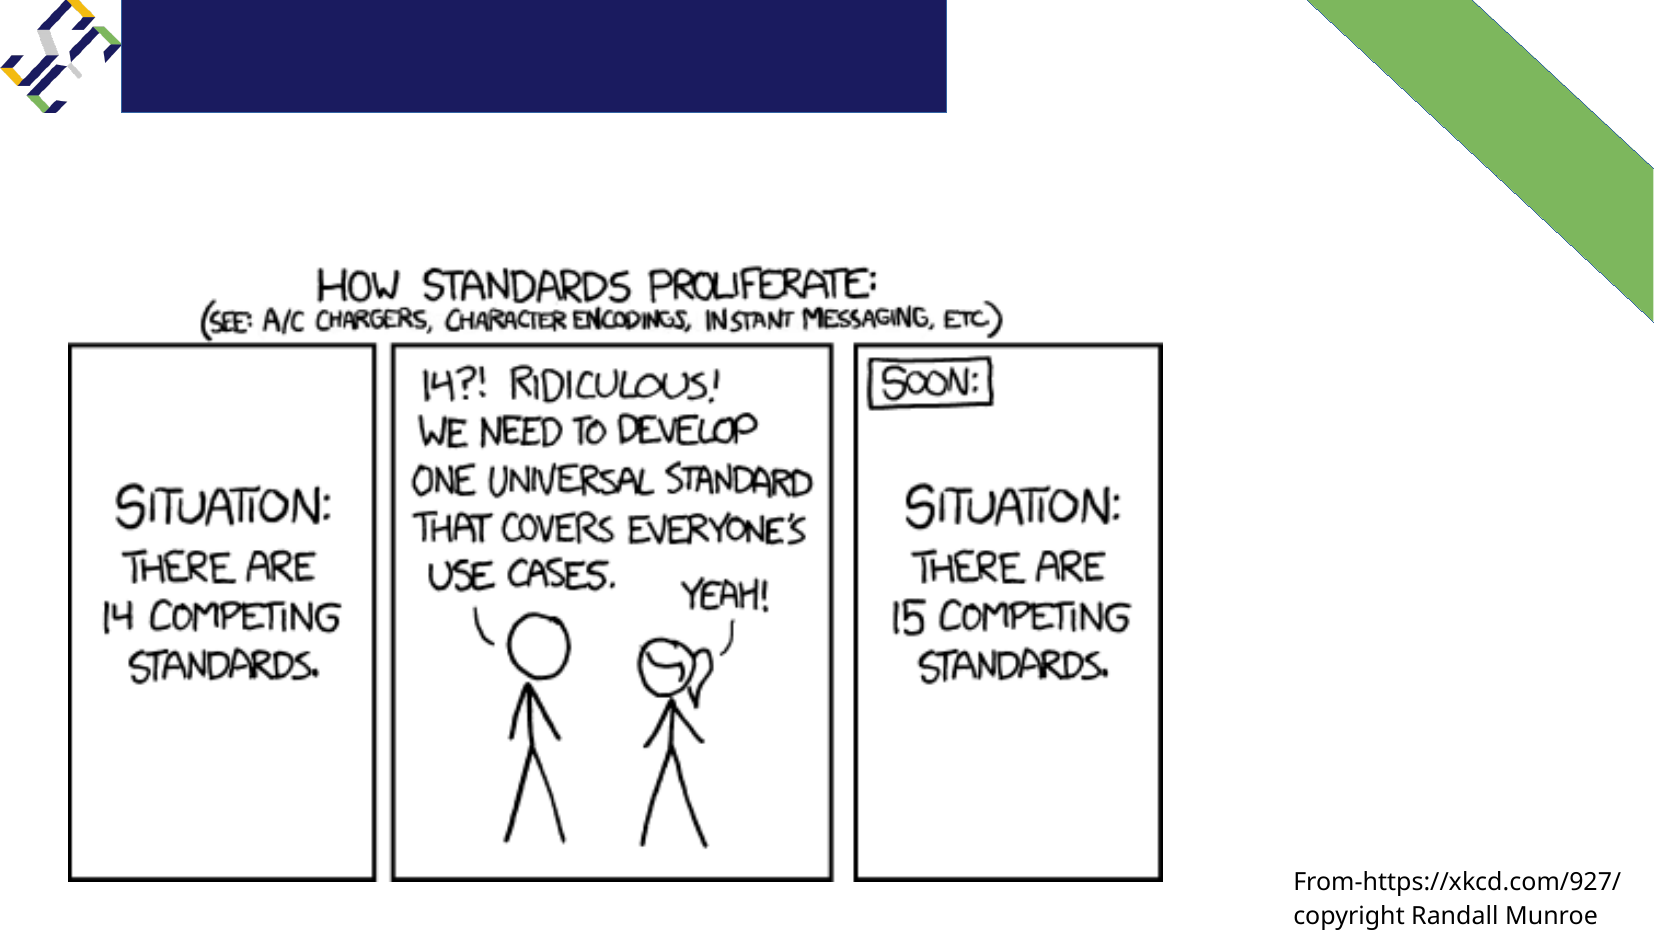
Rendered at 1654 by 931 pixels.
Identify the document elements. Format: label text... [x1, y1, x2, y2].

picture [68, 262, 1163, 882]
picture [0, 0, 121, 113]
text_box From-https://xkcd.com/927/ copyright Randall Munroe [1278, 856, 1654, 931]
text_box [1307, 0, 1654, 323]
text_box [121, 0, 947, 113]
